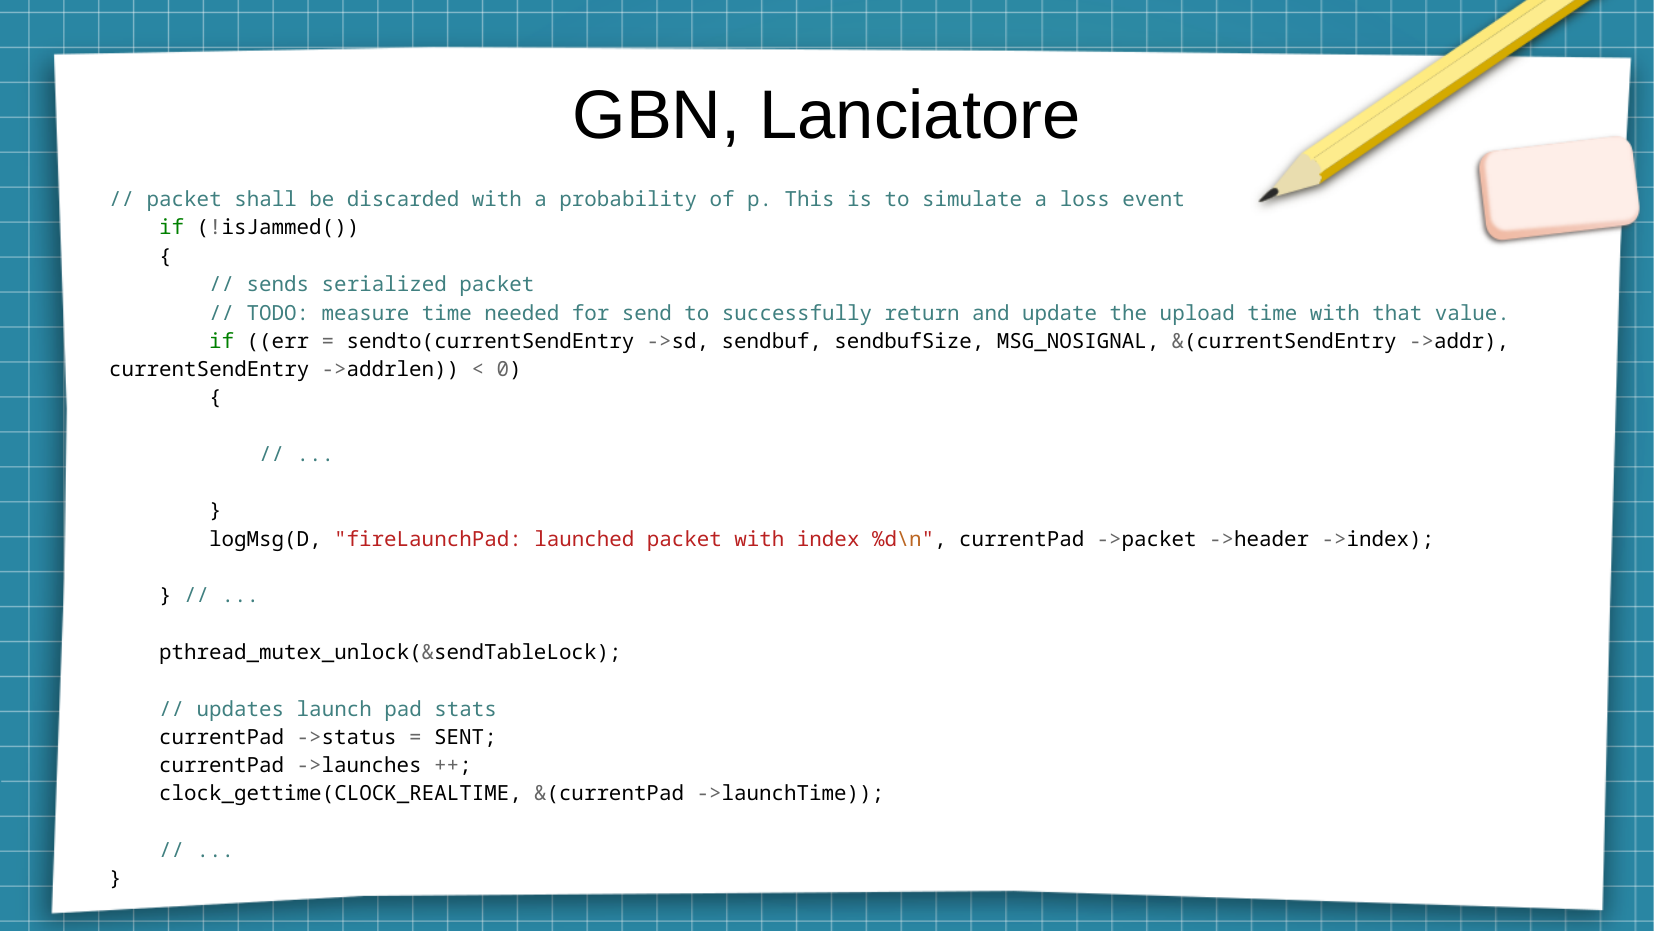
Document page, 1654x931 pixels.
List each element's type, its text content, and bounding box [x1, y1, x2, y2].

title GBN, Lanciatore [82, 37, 1571, 193]
picture [0, 0, 1654, 931]
text_box // packet shall be discarded with a probability of p. This is to simulate a loss event if (!isJammed()) { // sends serialized packet // TODO: measure time needed for send to successfully return and update the upload time with that value. if ((err = sendto(currentSendEntry ->sd, sendbuf, sendbufSize, MSG_NOSIGNAL, &(currentSendEntry ->addr), currentSendEntry ->addrlen)) < 0) { // ... } logMsg(D, "fireLaunchPad: launched packet with index %d\n", currentPad ->packet ->header ->index); } // ... pthread_mutex_unlock(&sendTableLock); // updates launch pad stats currentPad ->status = SENT; currentPad ->launches ++; clock_gettime(CLOCK_REALTIME, &(currentPad ->launchTime)); // ... } [94, 177, 1595, 857]
